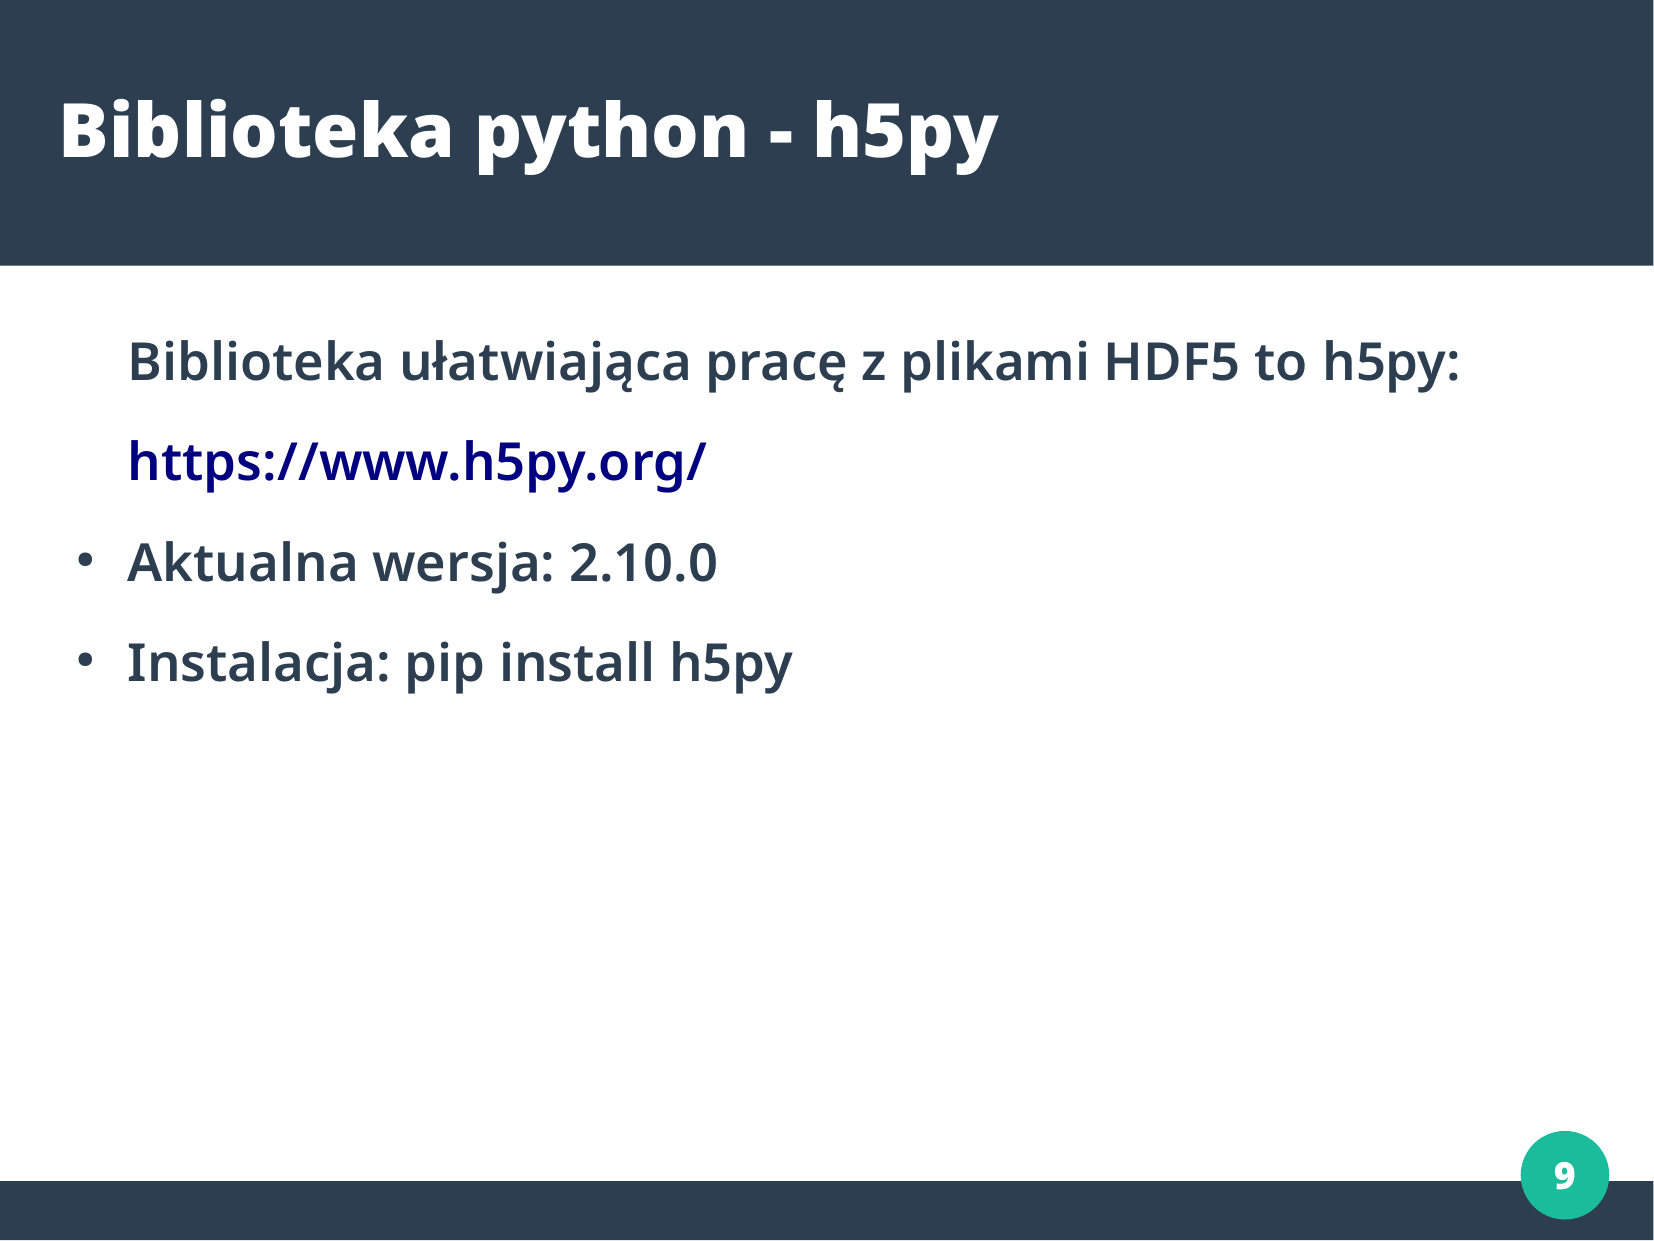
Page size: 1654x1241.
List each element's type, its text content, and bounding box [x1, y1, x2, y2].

list Biblioteka ułatwiająca pracę z plikami HDF5 to h5py: https://www.h5py.org/ Aktualna wersja: 2.10.0 Instalacja: pip install h5py [59, 324, 1595, 697]
title Biblioteka python - h5py [59, 49, 1595, 207]
